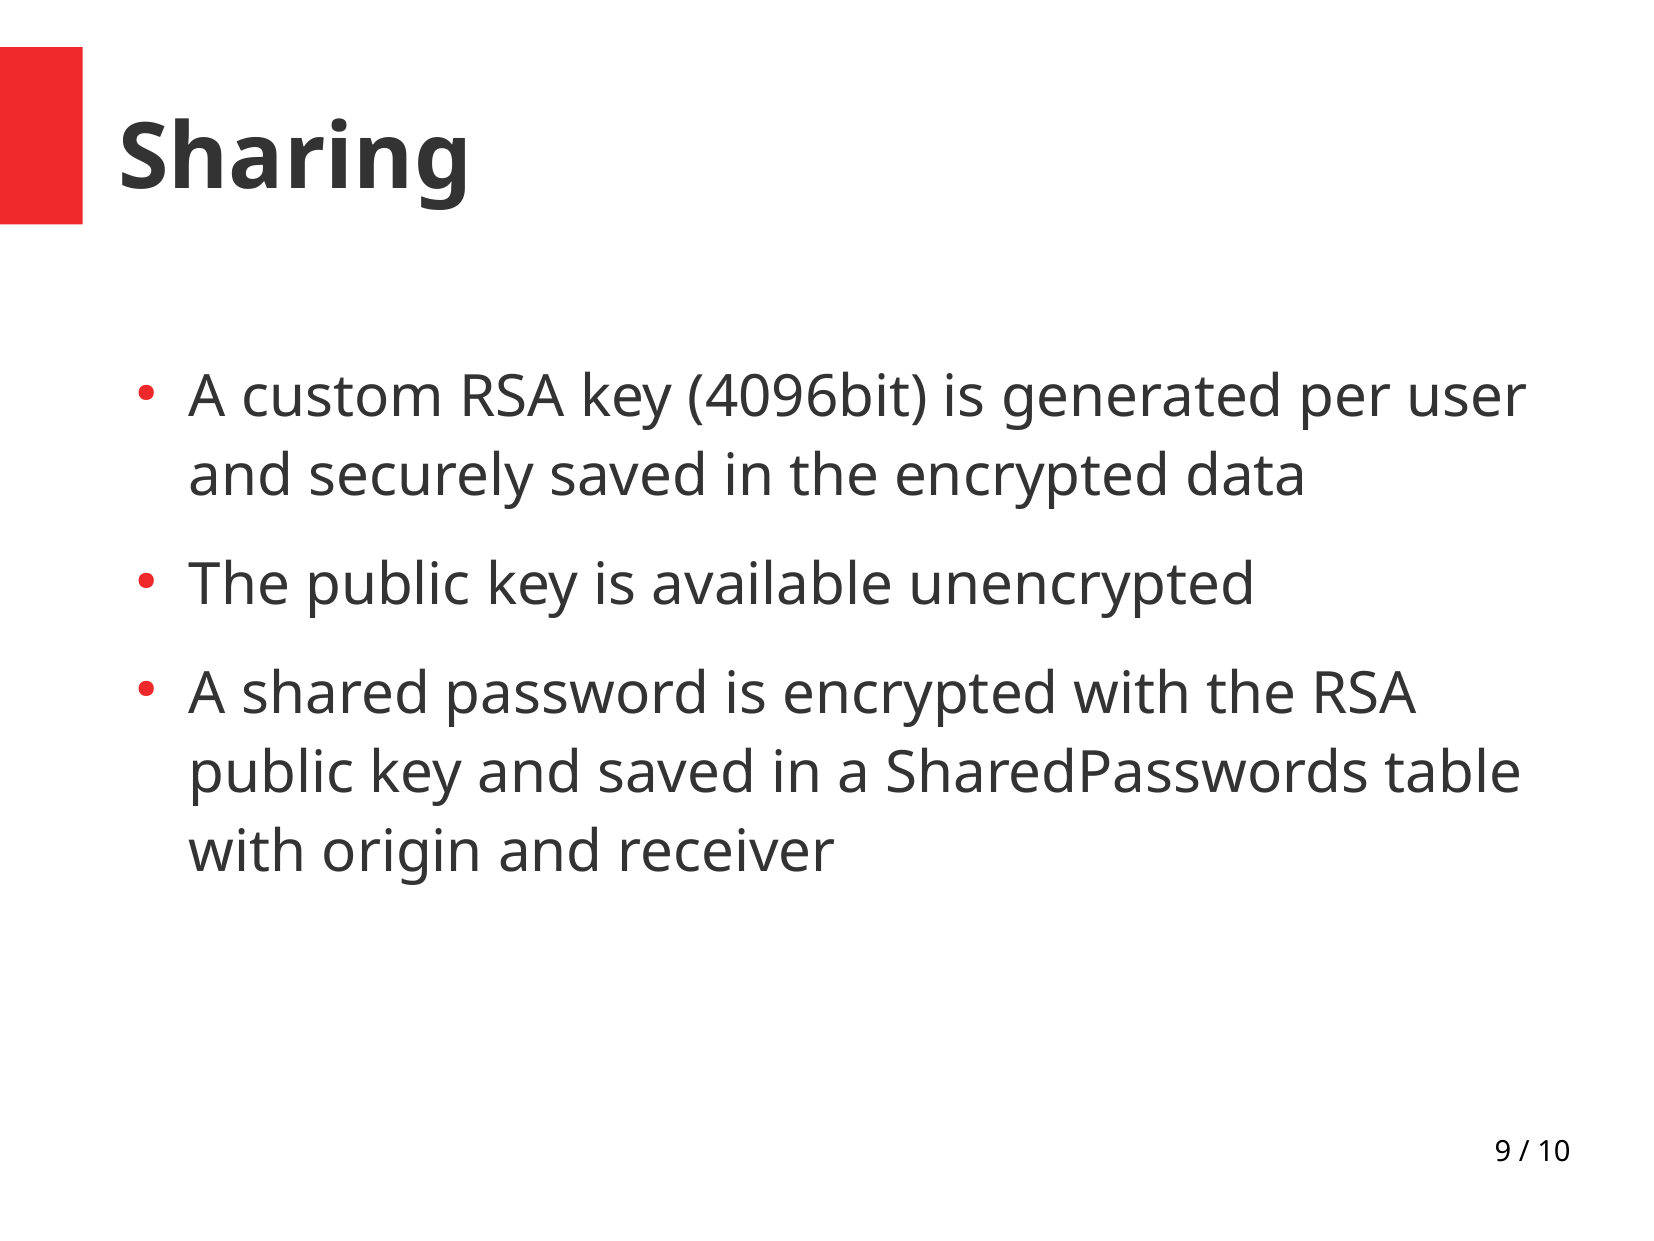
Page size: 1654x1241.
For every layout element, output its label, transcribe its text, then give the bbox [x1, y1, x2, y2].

title Sharing [118, 49, 1571, 257]
list A custom RSA key (4096bit) is generated per user and securely saved in the encrypted data The public key is available unencrypted A shared password is encrypted with the RSA public key and saved in a SharedPasswords table with origin and receiver [118, 354, 1536, 1074]
